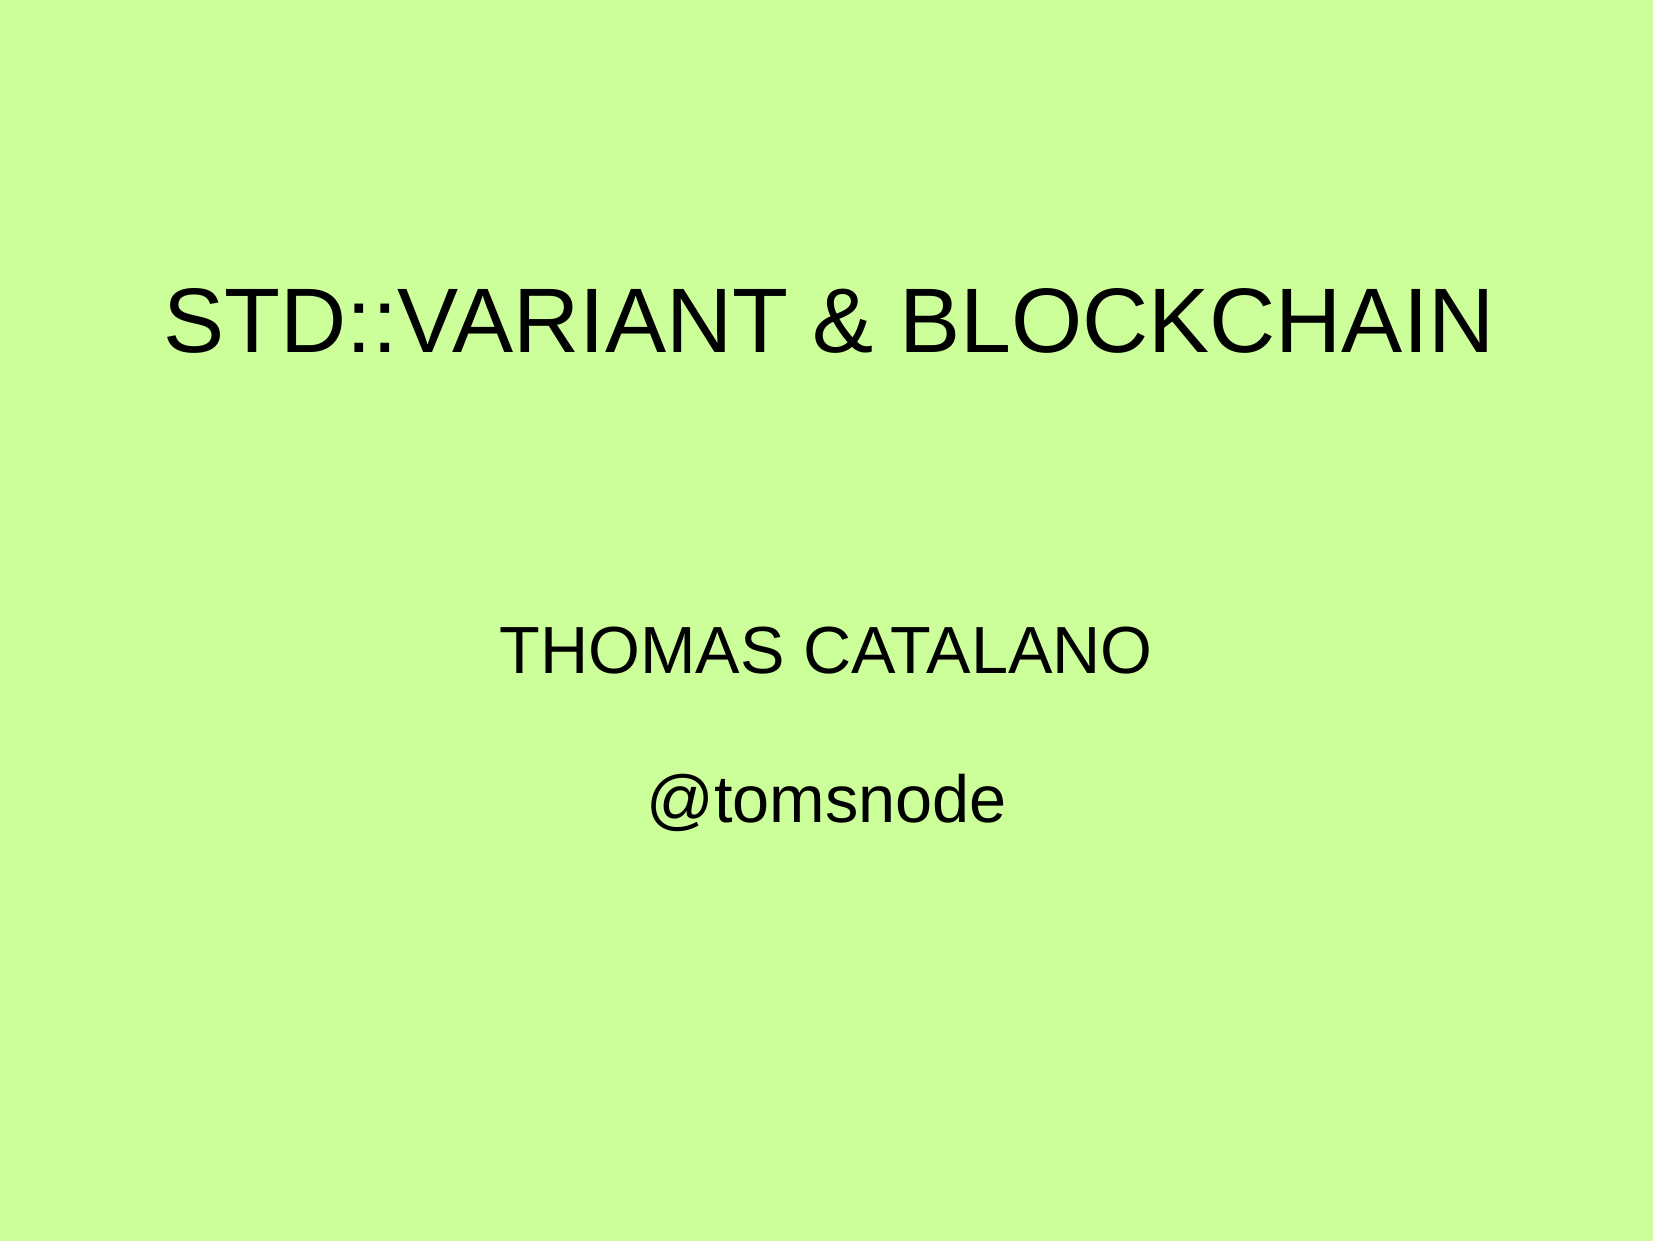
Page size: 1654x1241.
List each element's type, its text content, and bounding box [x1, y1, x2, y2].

title STD::VARIANT & BLOCKCHAIN [86, 216, 1574, 424]
subtitle THOMAS CATALANO @tomsnode [82, 290, 1571, 1010]
